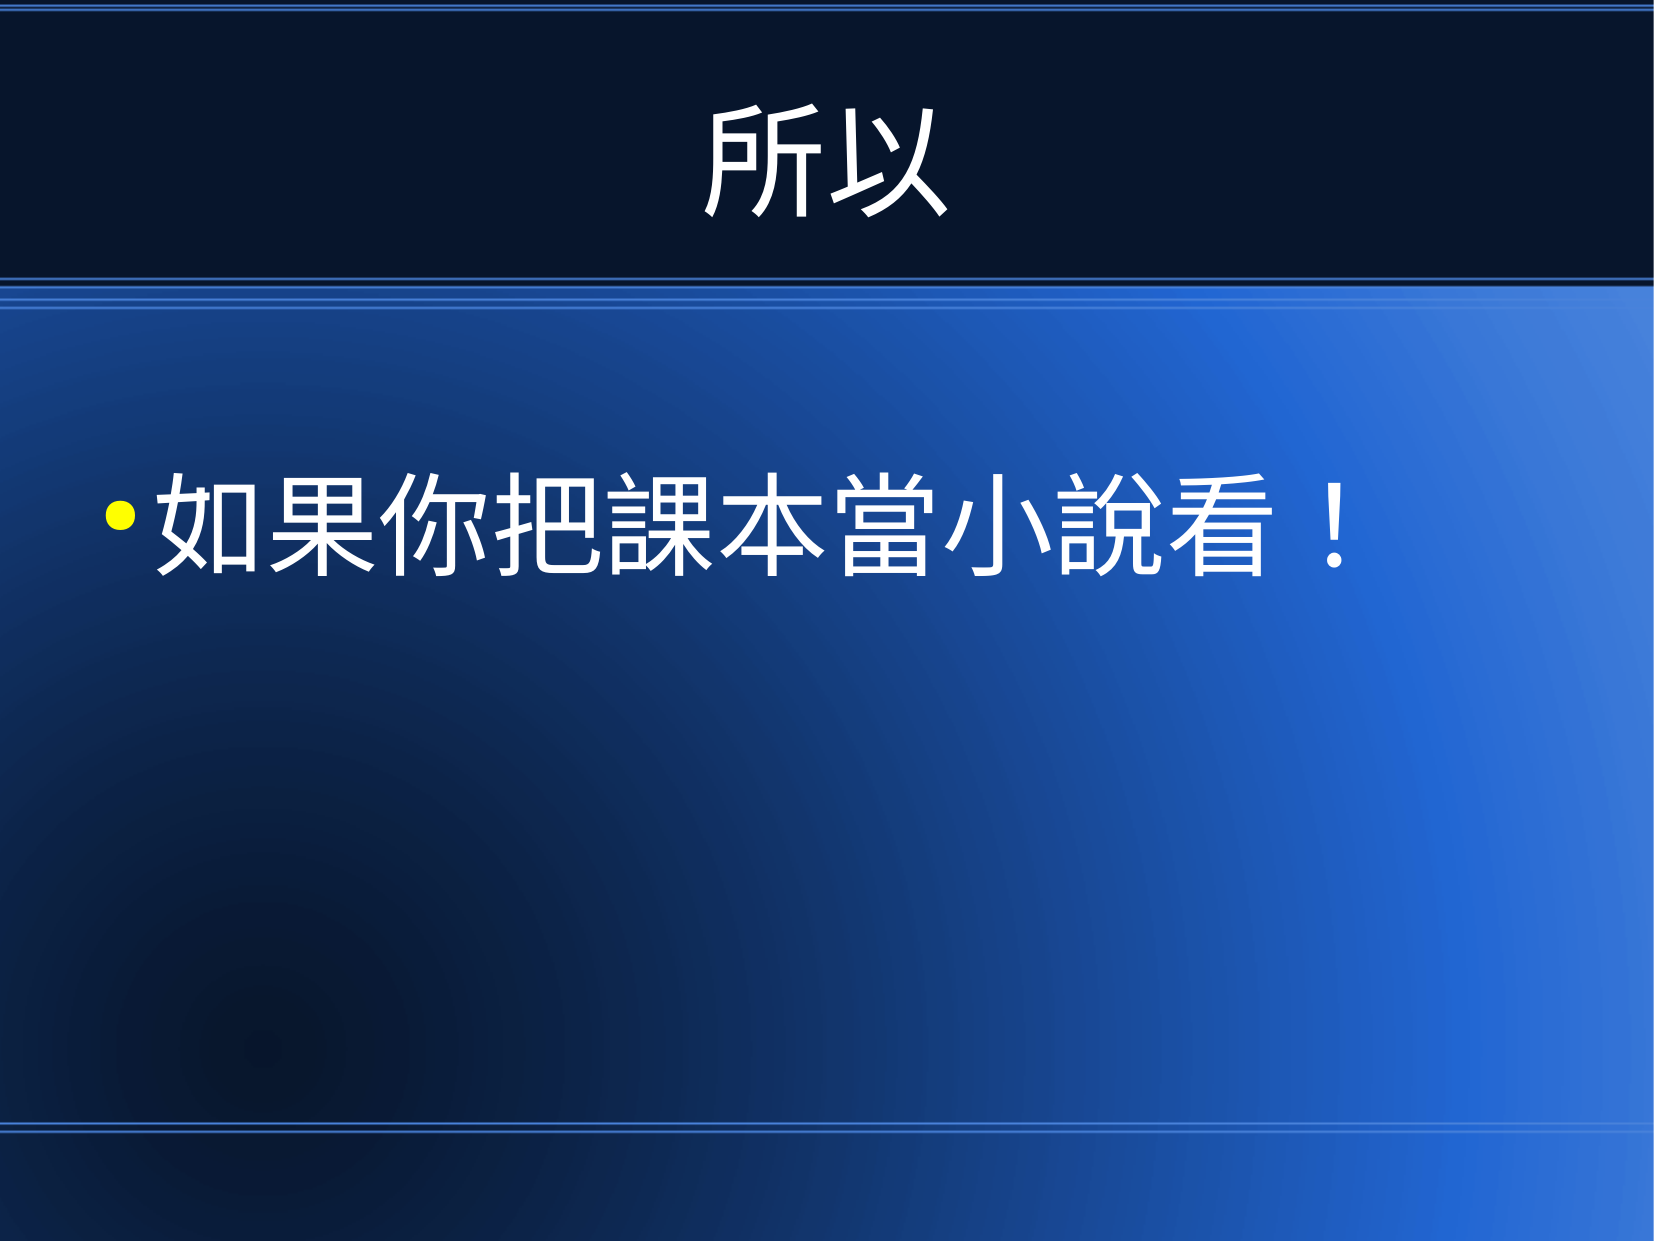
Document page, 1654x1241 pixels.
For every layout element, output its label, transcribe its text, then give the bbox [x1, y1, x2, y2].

picture [0, 0, 1654, 1241]
list 如果你把課本當小說看！ [82, 355, 1571, 1241]
title 所以 [82, 49, 1571, 257]
